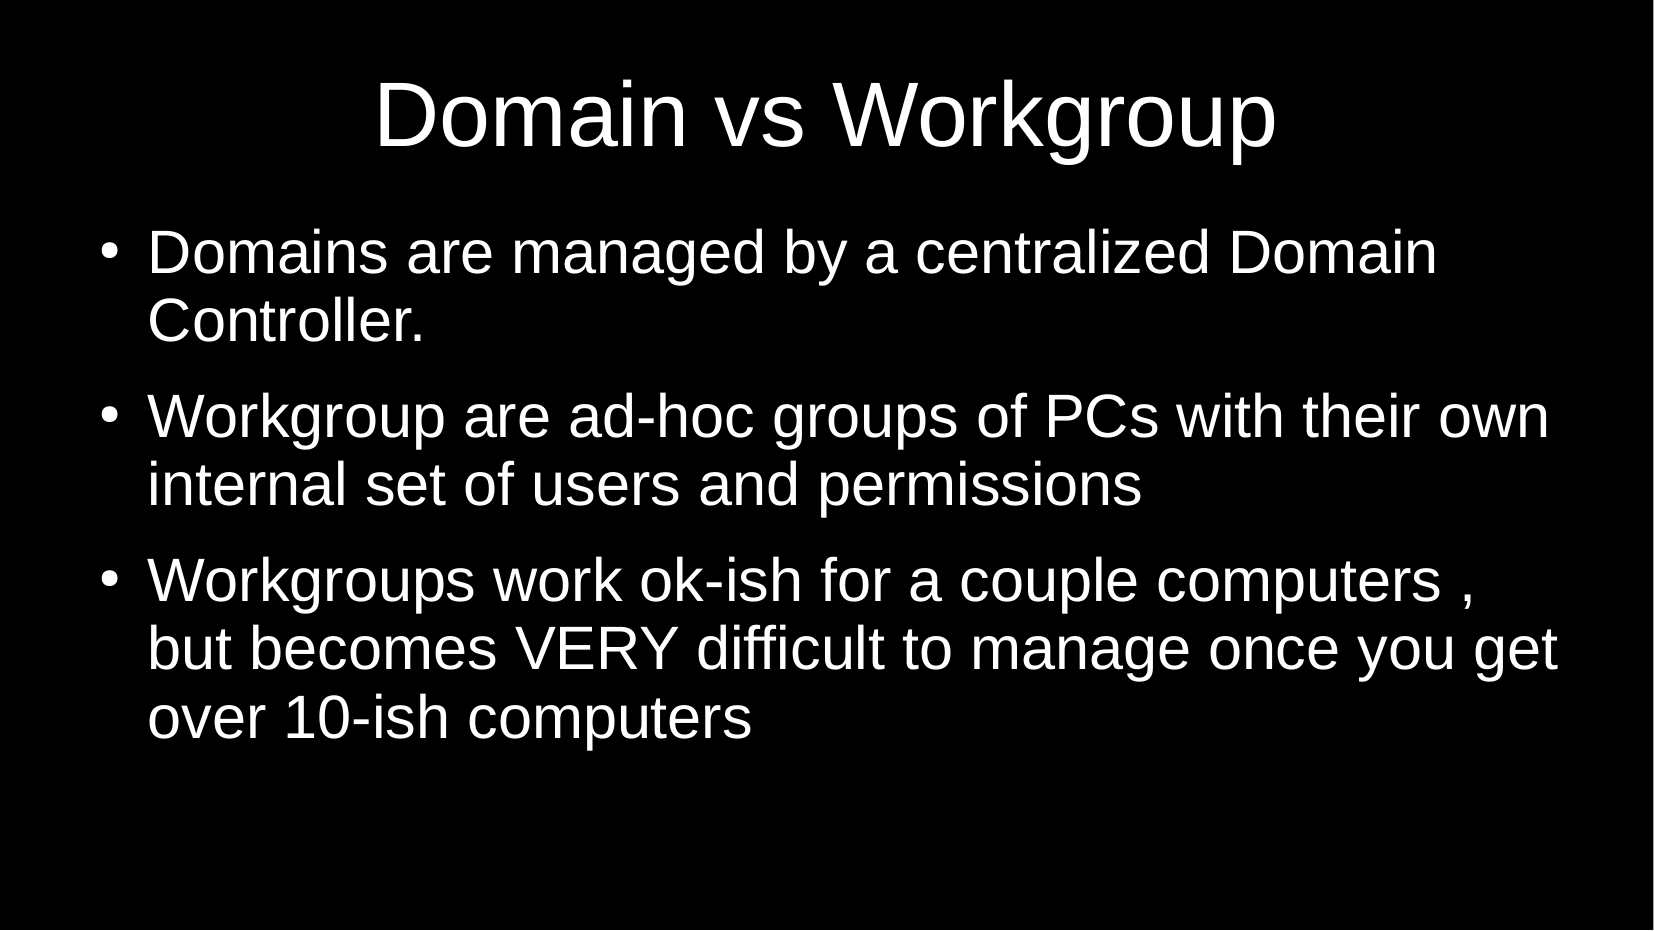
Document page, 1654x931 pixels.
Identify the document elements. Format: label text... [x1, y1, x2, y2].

title Domain vs Workgroup [82, 37, 1571, 193]
list Domains are managed by a centralized Domain Controller. Workgroup are ad-hoc groups of PCs with their own internal set of users and permissions Workgroups work ok-ish for a couple computers , but becomes VERY difficult to manage once you get over 10-ish computers [82, 217, 1571, 758]
